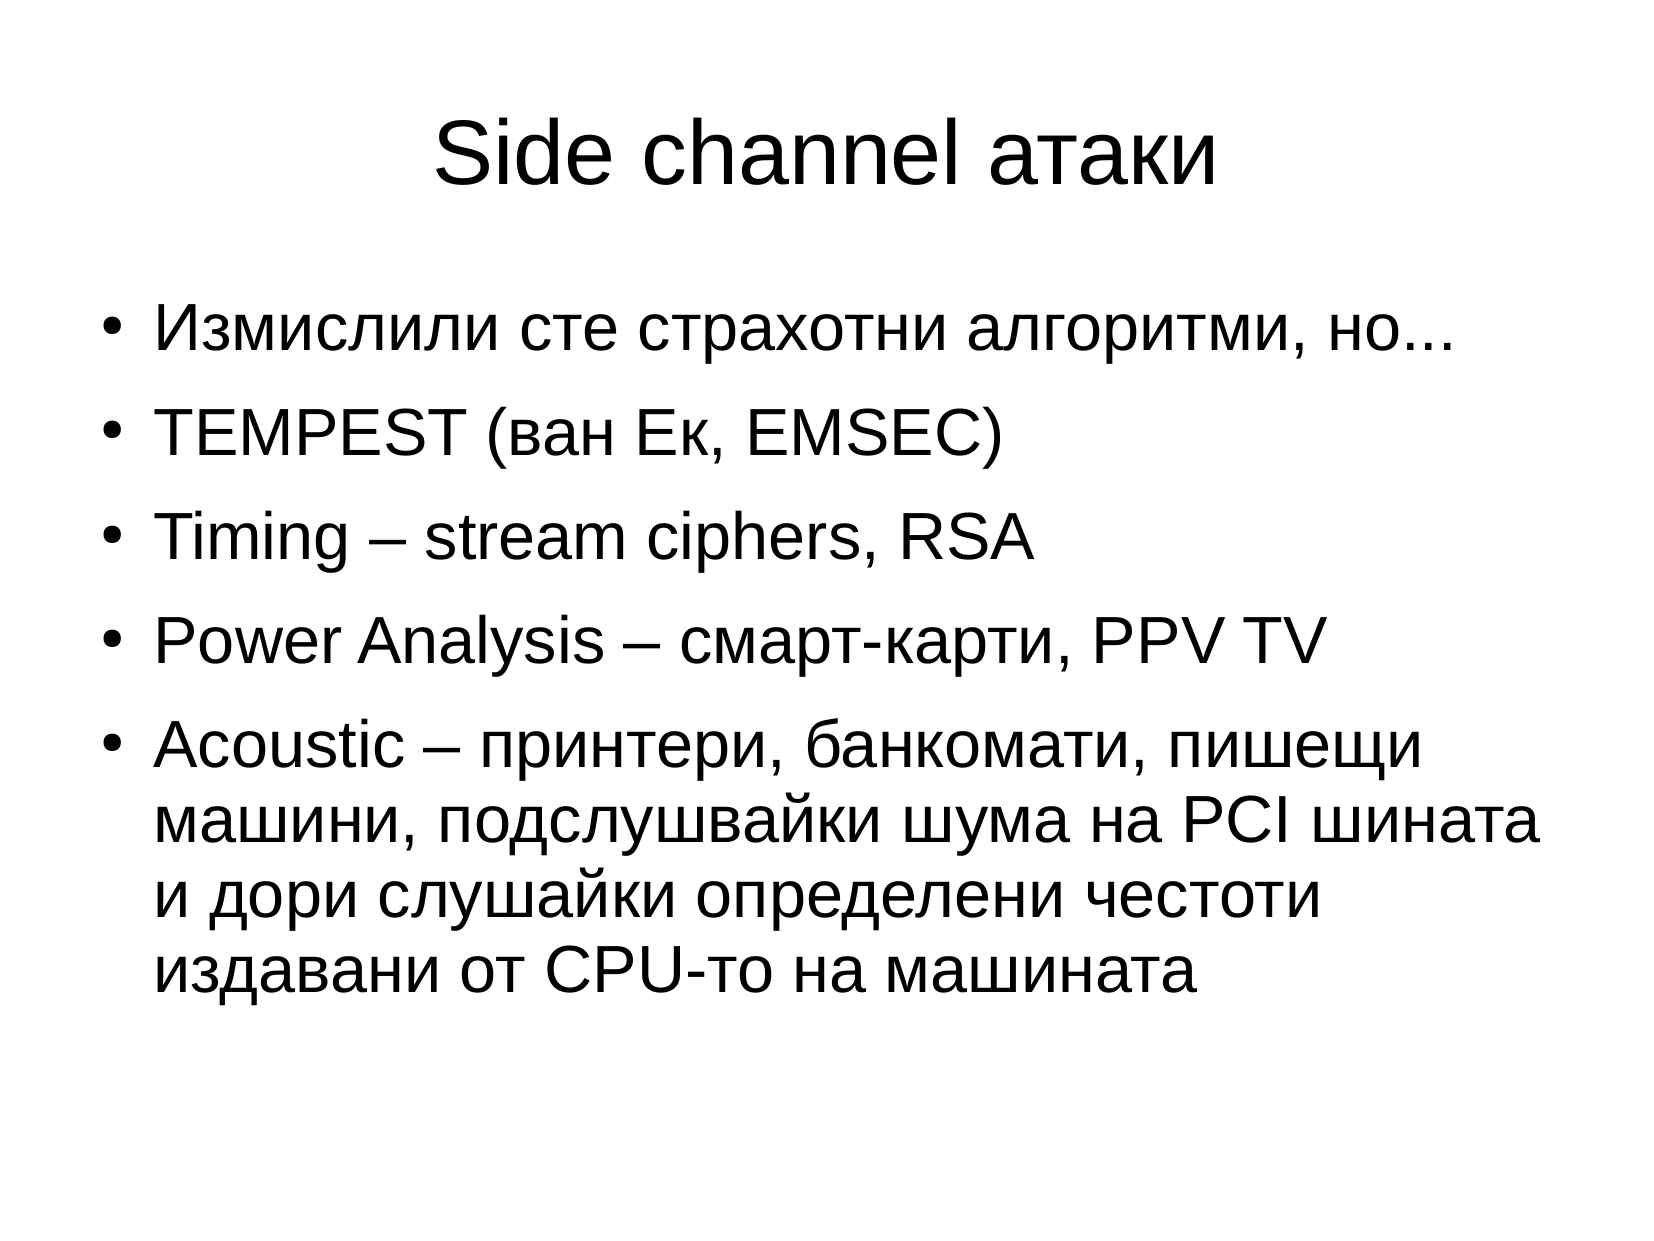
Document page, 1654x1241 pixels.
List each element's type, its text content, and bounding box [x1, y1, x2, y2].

title Side channel атаки [82, 56, 1571, 250]
list Измислили сте страхотни алгоритми, но... TEMPEST (ван Ек, EMSEC) Timing – stream ciphers, RSA Power Analysis – смарт-карти, PPV TV Acoustic – принтери, банкомати, пишещи машини, подслушвайки шума на PCI шината и дори слушайки определени честоти издавани от CPU-то на машината [82, 290, 1571, 1109]
